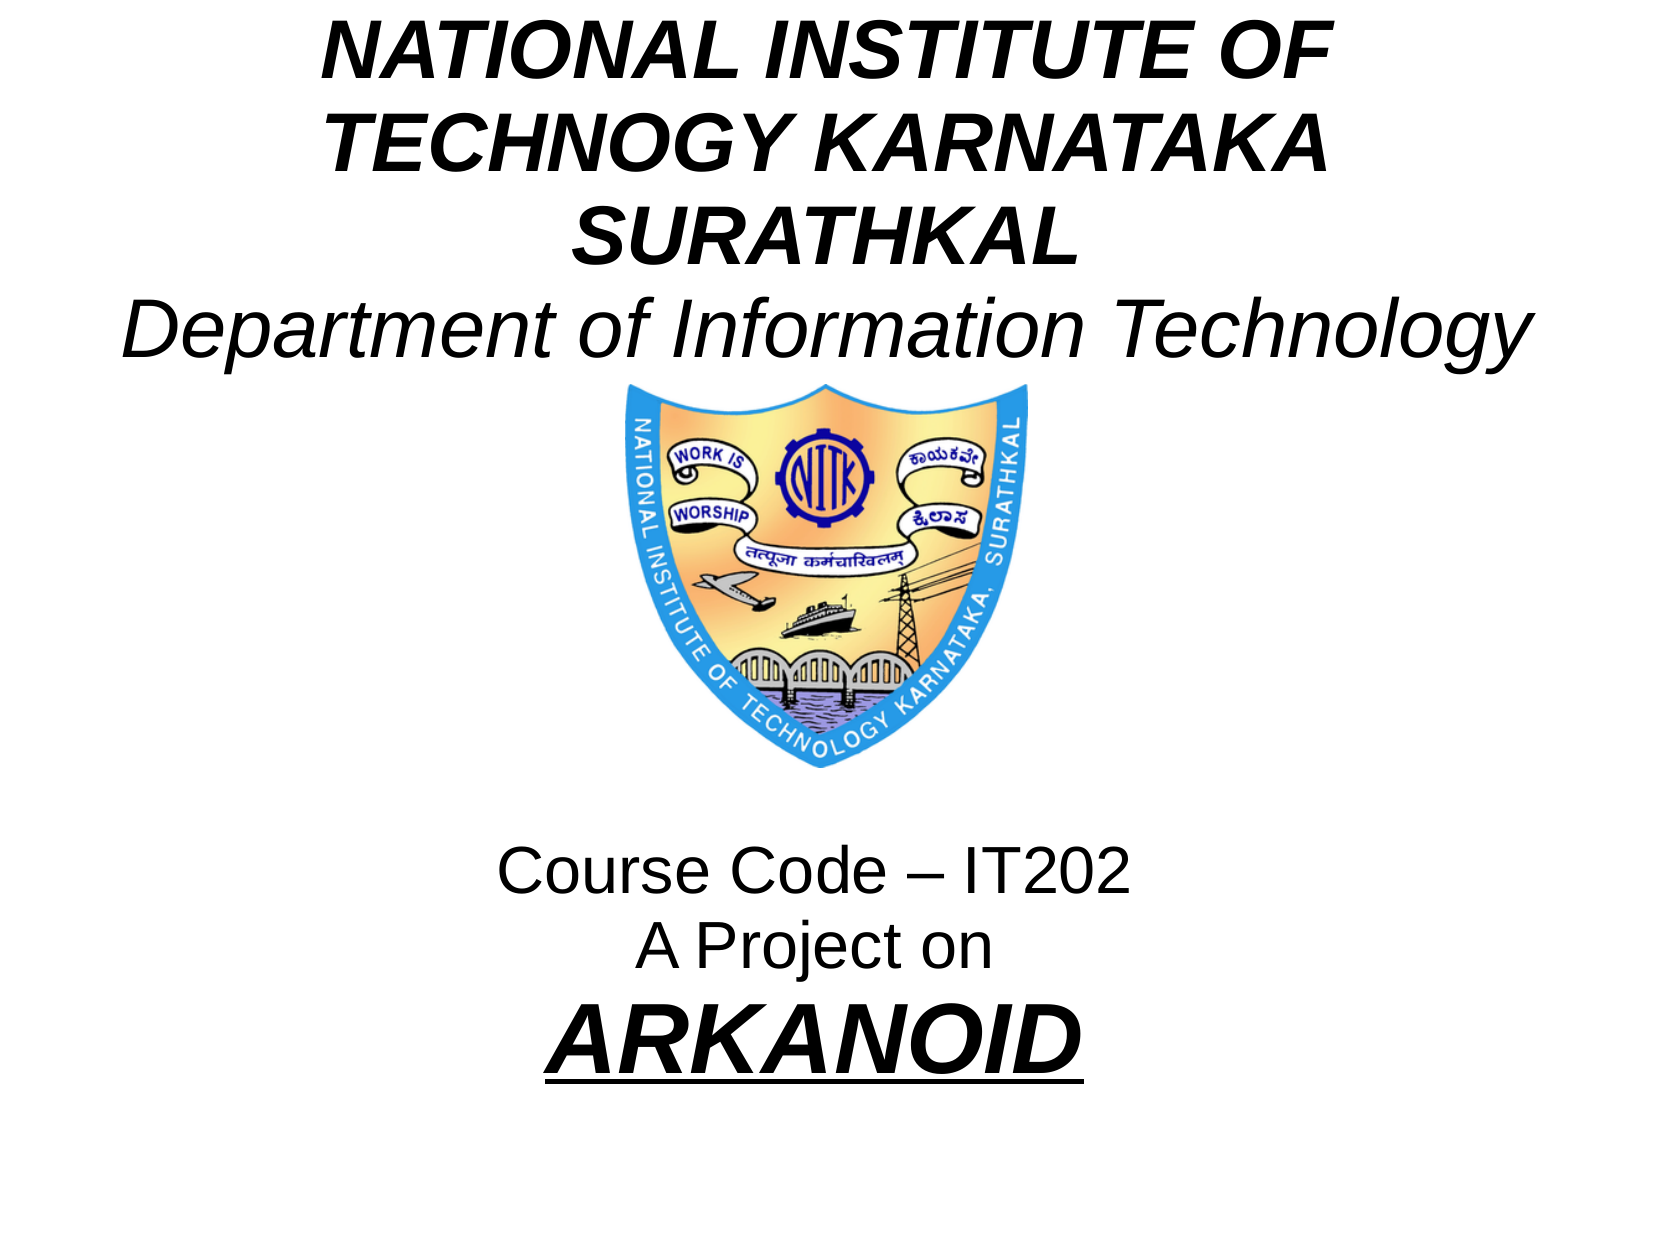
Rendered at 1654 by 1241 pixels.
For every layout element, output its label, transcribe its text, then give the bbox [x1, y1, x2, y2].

picture [625, 384, 1028, 768]
title NATIONAL INSTITUTE OF TECHNOGY KARNATAKA SURATHKAL Department of Information Technology [82, 3, 1571, 375]
subtitle Course Code – IT202 A Project on ARKANOID [70, 312, 1560, 1092]
